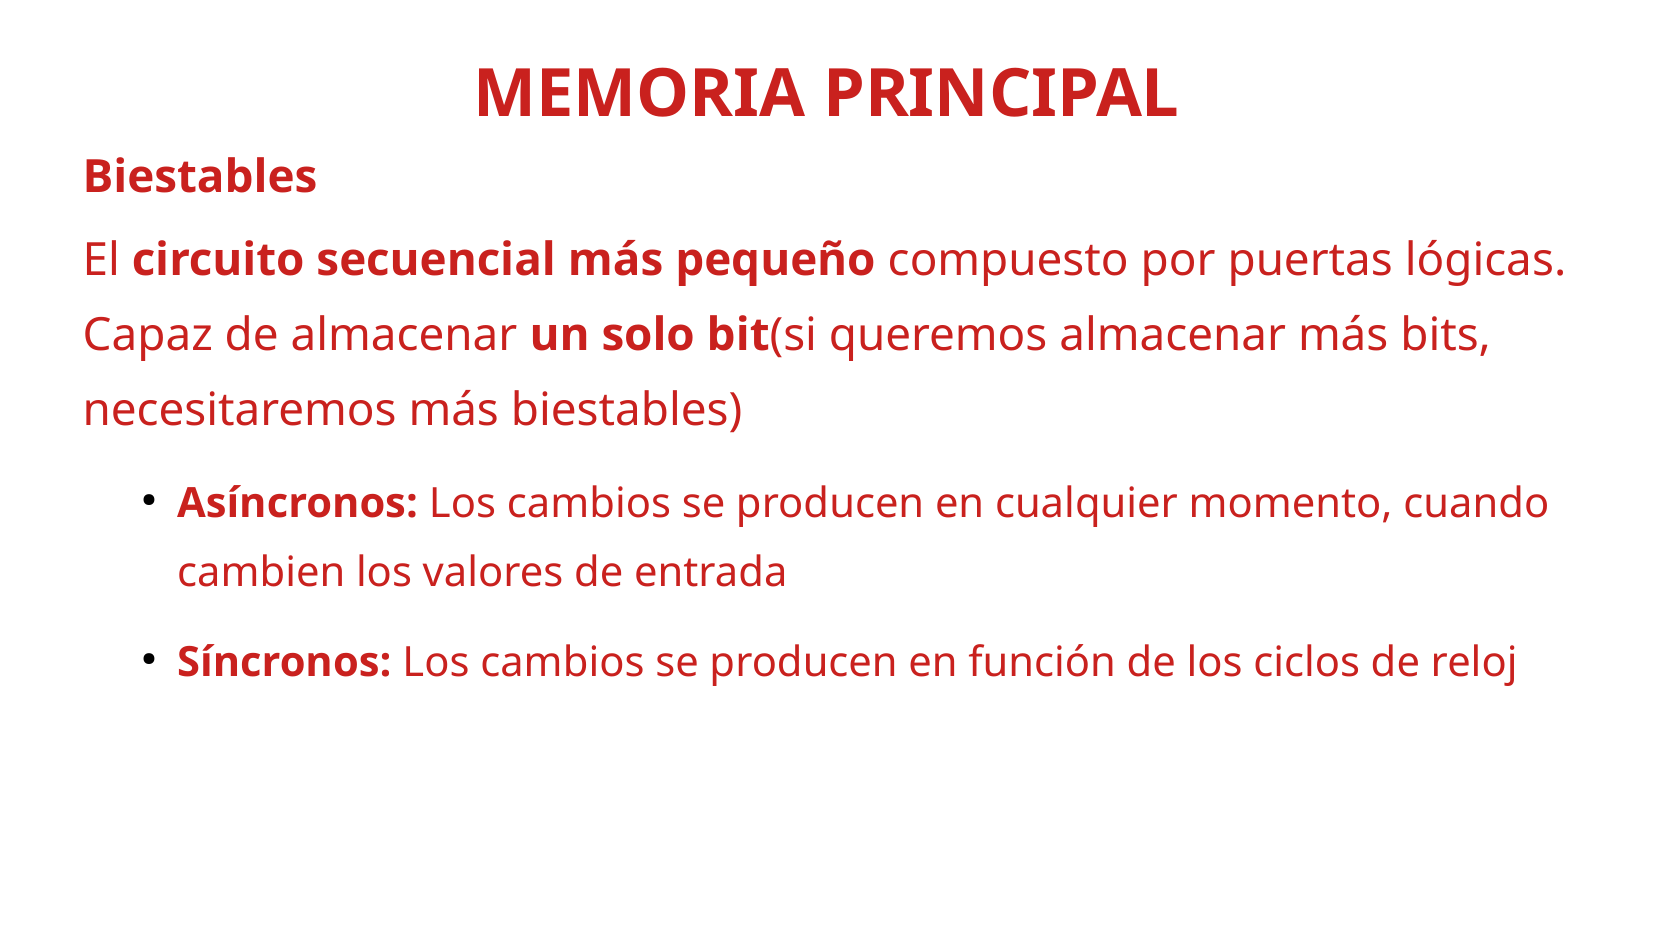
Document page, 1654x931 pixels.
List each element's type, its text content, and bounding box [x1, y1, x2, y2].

title MEMORIA PRINCIPAL [82, 37, 1571, 147]
subtitle Biestables El circuito secuencial más pequeño compuesto por puertas lógicas. Capaz de almacenar un solo bit(si queremos almacenar más bits, necesitaremos más biestables) Asíncronos: Los cambios se producen en cualquier momento, cuando cambien los valores de entrada Síncronos: Los cambios se producen en función de los ciclos de reloj [82, 147, 1571, 827]
